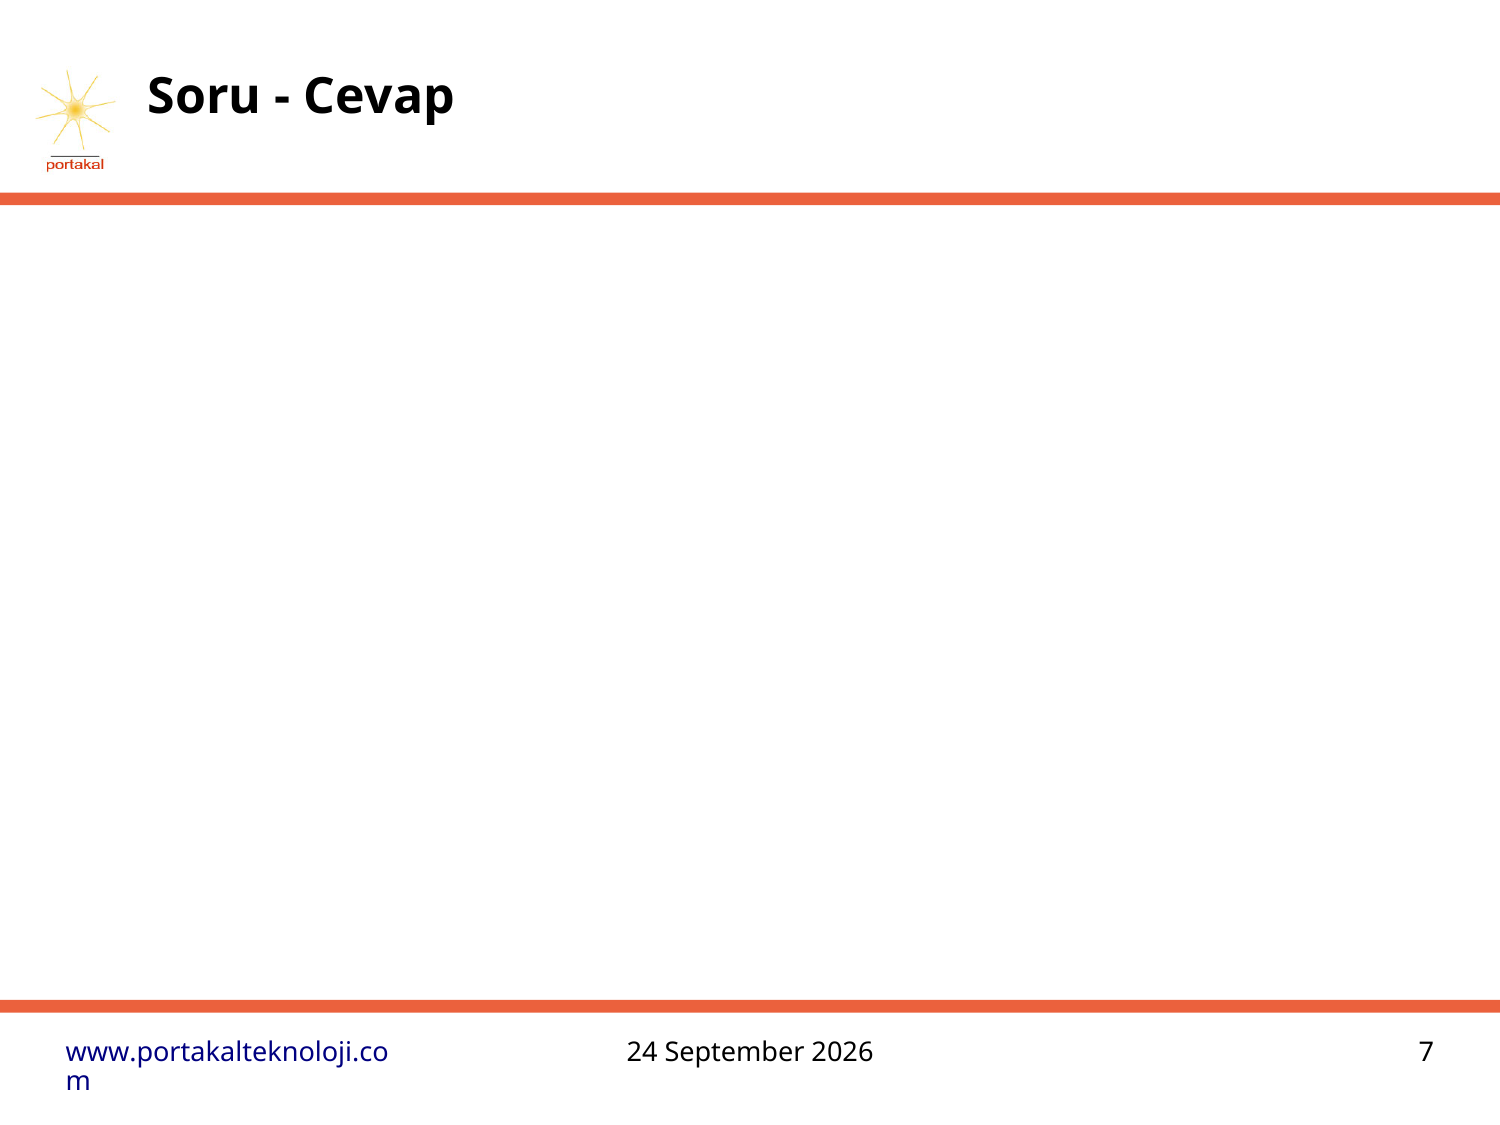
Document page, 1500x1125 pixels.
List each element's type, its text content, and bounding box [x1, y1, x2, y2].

title Soru - Cevap [147, 0, 1450, 188]
picture [29, 5, 120, 184]
